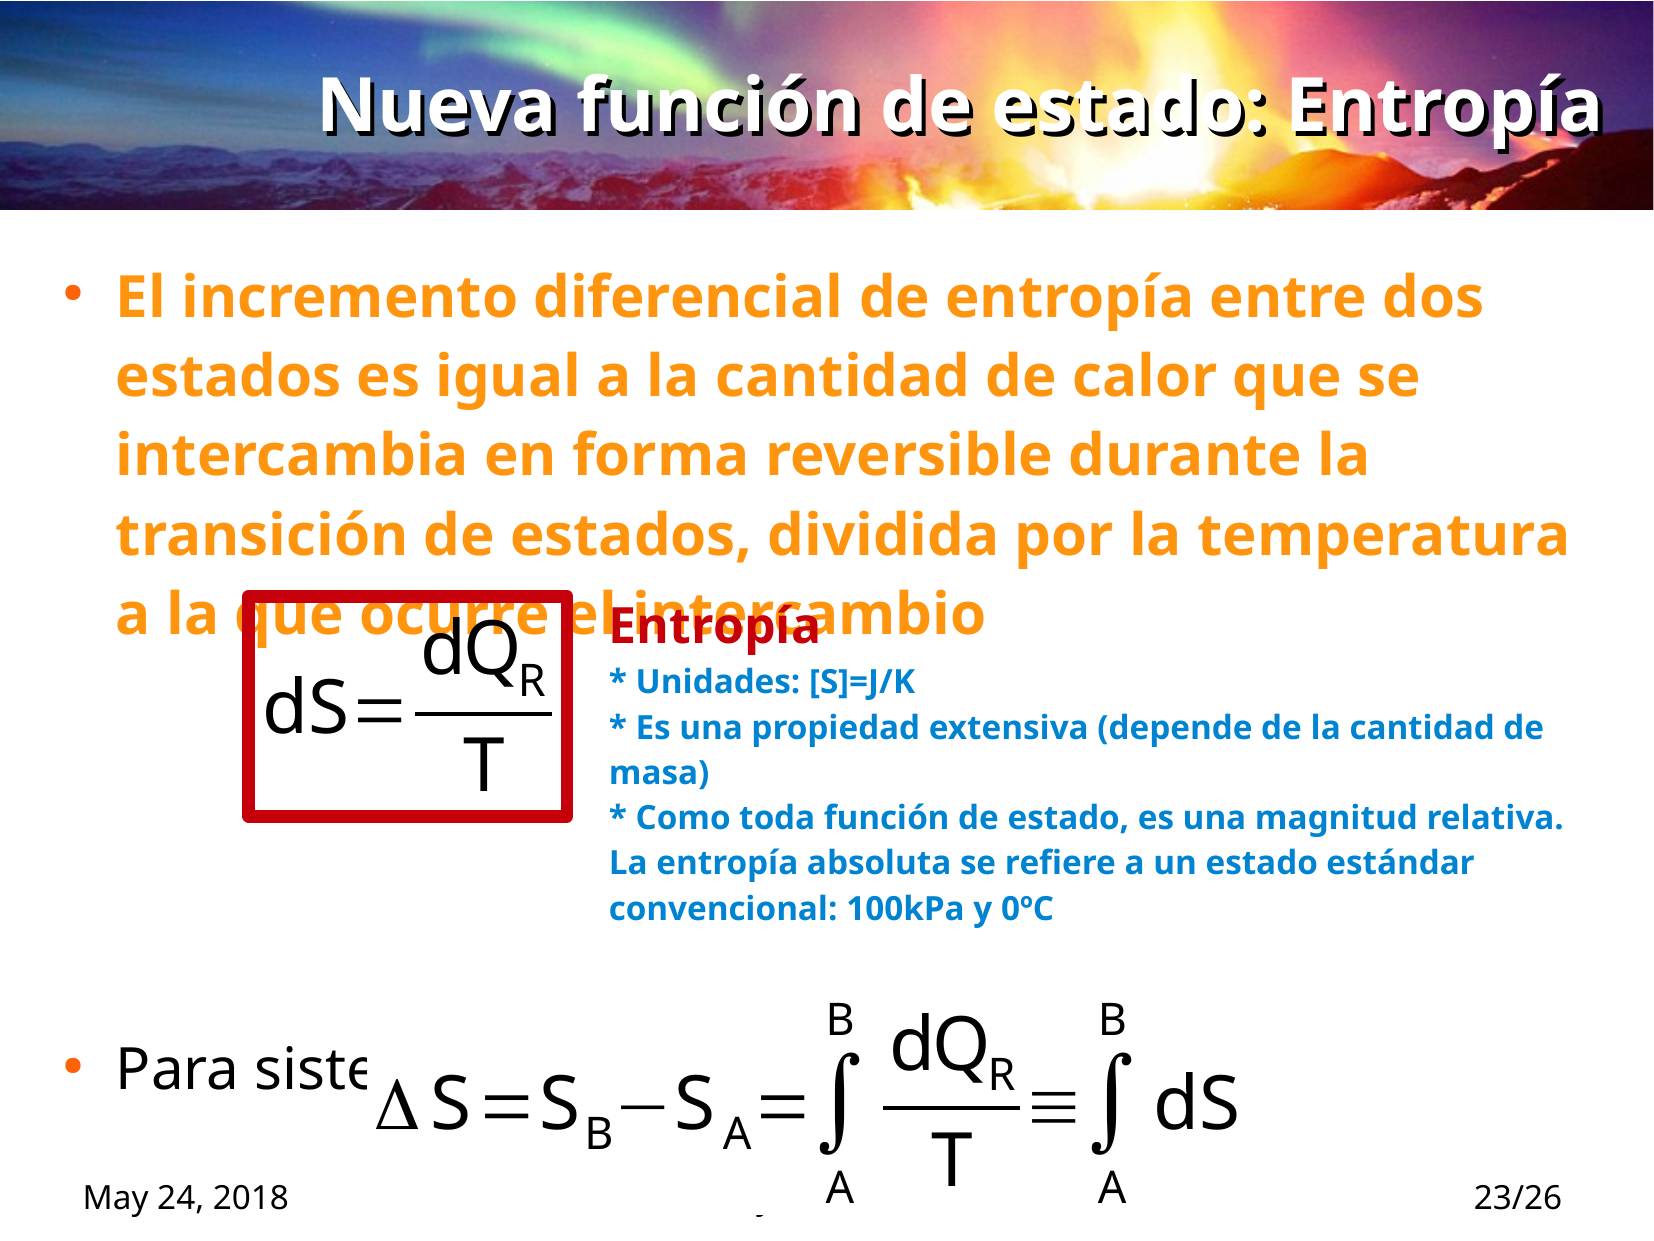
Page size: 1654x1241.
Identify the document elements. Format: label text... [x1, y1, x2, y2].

list El incremento diferencial de entropía entre dos estados es igual a la cantidad de calor que se intercambia en forma reversible durante la transición de estados, dividida por la temperatura a la que ocurre el intercambio Para sistemas macroscópicos: [45, 255, 1606, 1156]
title Nueva función de estado: Entropía [45, 15, 1606, 191]
picture [0, 1, 1654, 210]
chart [255, 602, 561, 811]
chart [366, 992, 1246, 1216]
text_box Entropía * Unidades: [S]=J/K * Es una propiedad extensiva (depende de la cantidad de masa) * Como toda función de estado, es una magnitud relativa. La entropía absoluta se refiere a un estado estándar convencional: 100kPa y 0ºC [594, 582, 1615, 849]
